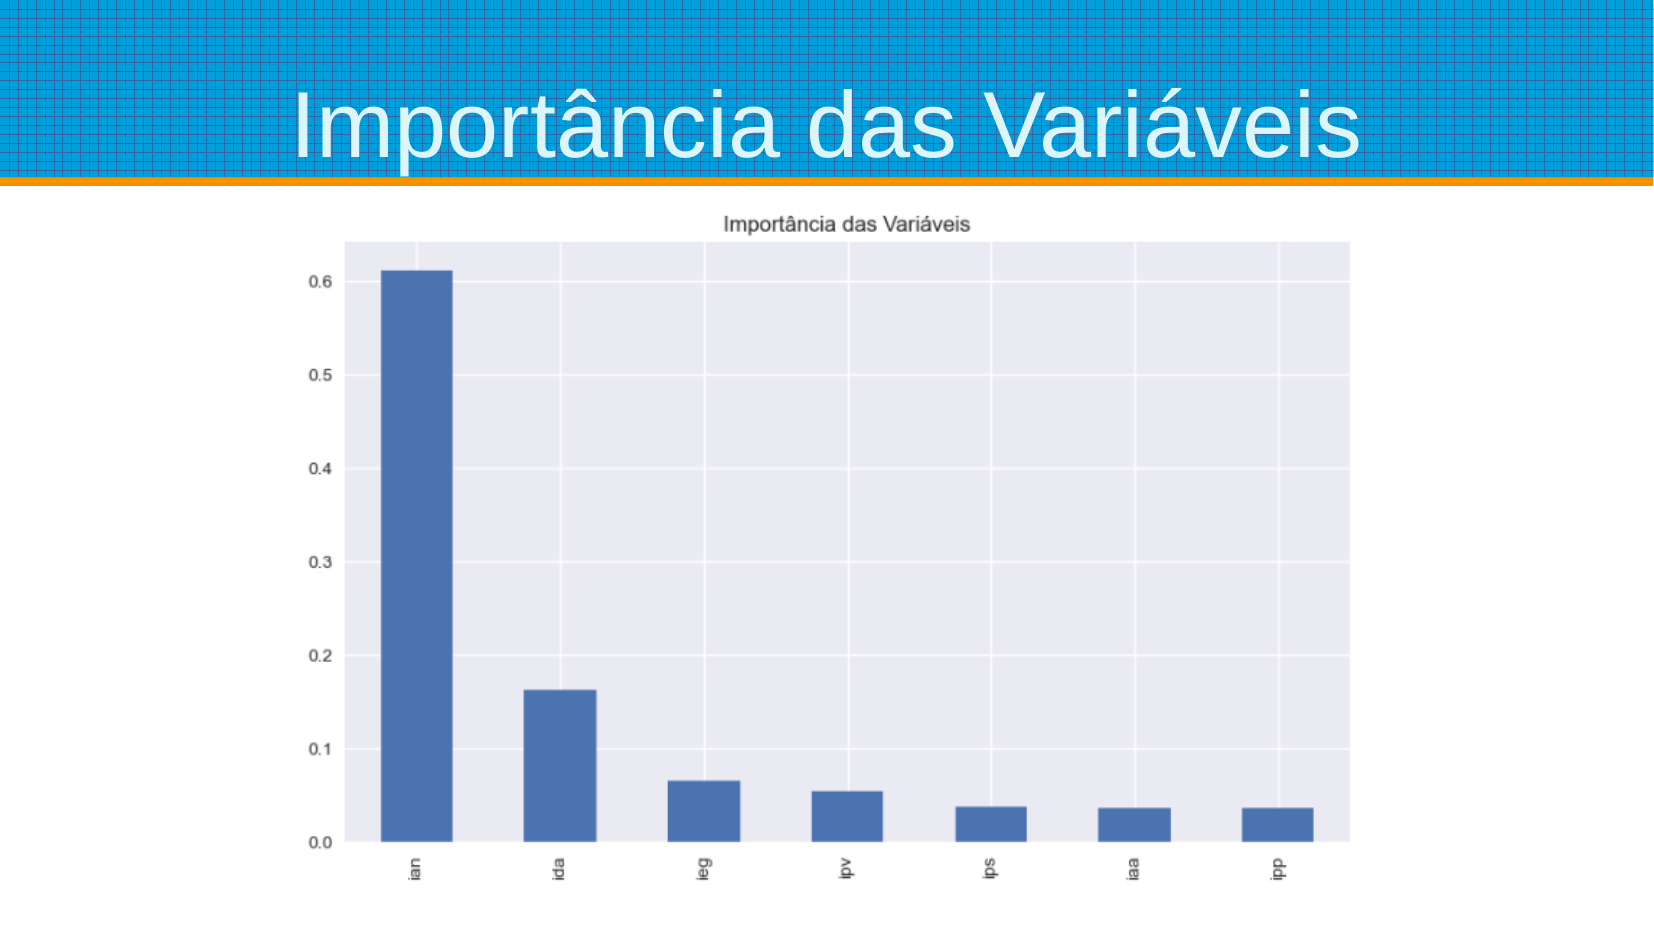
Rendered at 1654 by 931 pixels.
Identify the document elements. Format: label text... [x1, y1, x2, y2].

picture [296, 206, 1360, 887]
title Importância das Variáveis [82, 14, 1571, 178]
